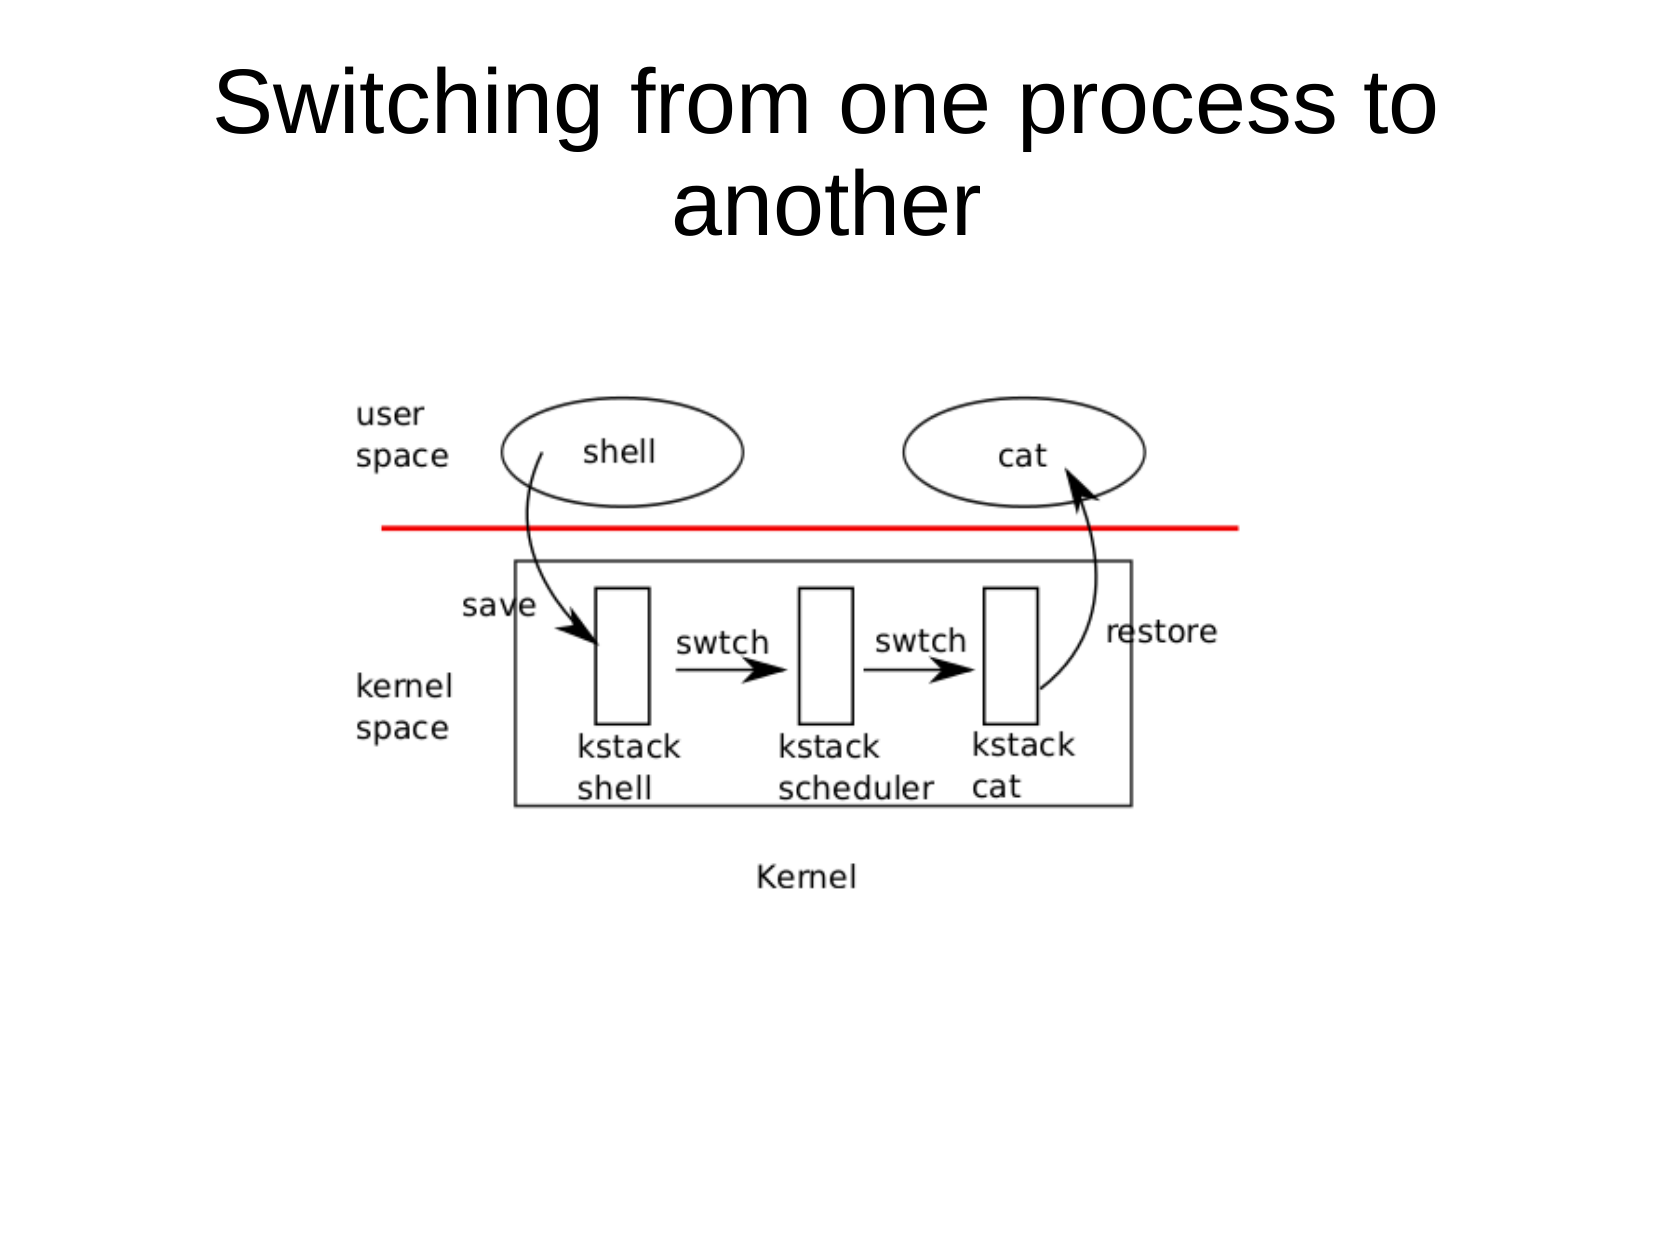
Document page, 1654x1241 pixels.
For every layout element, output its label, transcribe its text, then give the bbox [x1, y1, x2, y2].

title Switching from one process to another [82, 49, 1571, 257]
picture [248, 346, 1279, 898]
